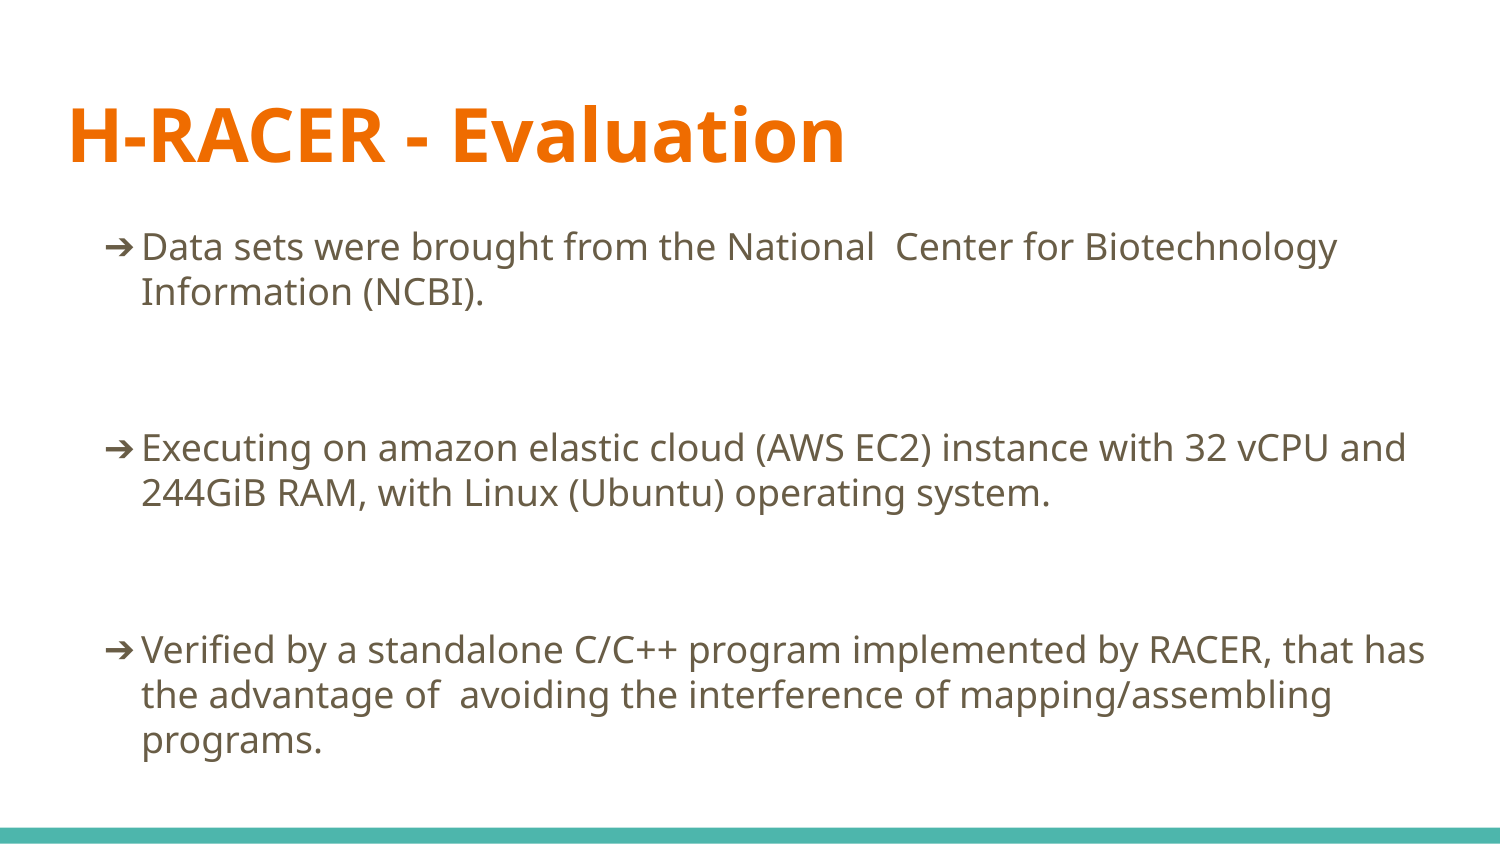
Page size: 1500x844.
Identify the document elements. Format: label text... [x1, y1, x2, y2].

title H-RACER - Evaluation [51, 72, 1449, 189]
list Data sets were brought from the National Center for Biotechnology Information (NCBI). Executing on amazon elastic cloud (AWS EC2) instance with 32 vCPU and 244GiB RAM, with Linux (Ubuntu) operating system. Verified by a standalone C/C++ program implemented by RACER, that has the advantage of avoiding the interference of mapping/assembling programs. [51, 207, 1449, 750]
